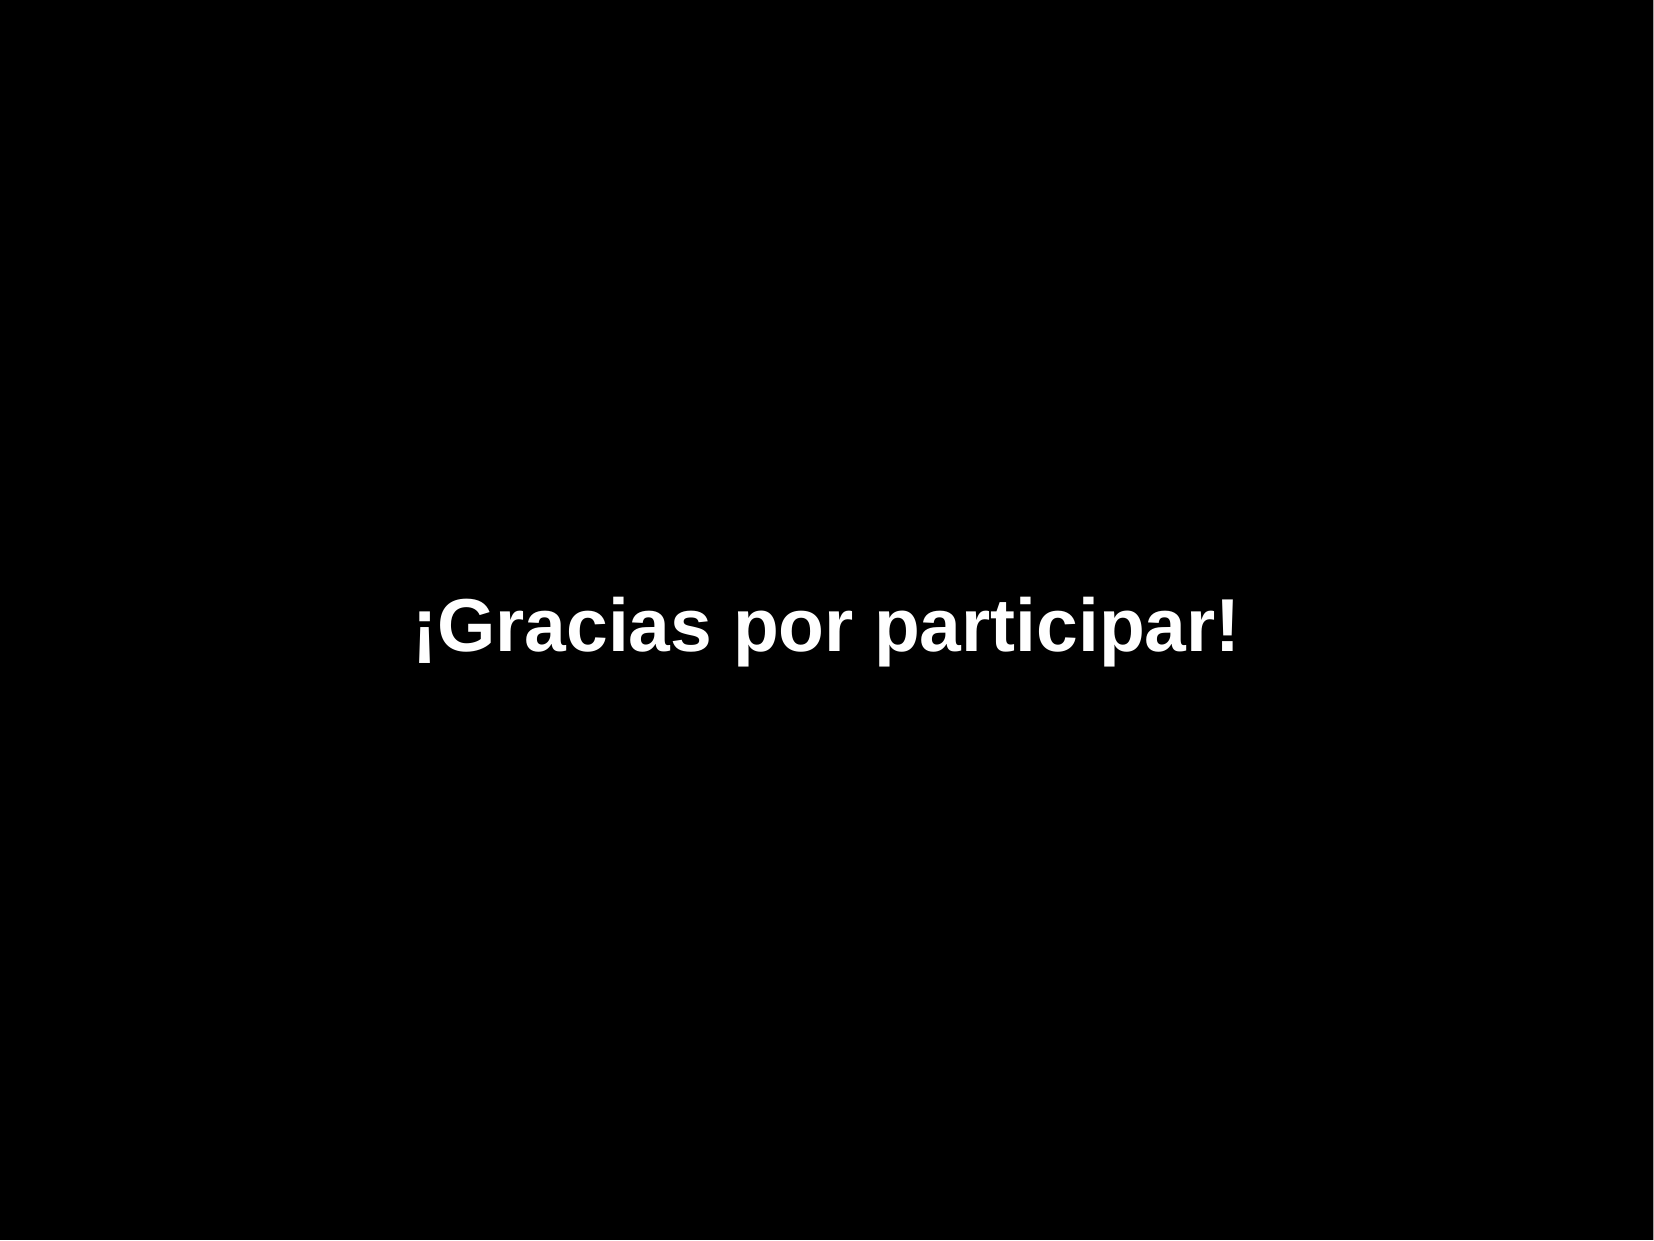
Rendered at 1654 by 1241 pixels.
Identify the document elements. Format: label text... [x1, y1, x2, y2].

text_box ¡Gracias por participar! [82, 501, 1571, 750]
